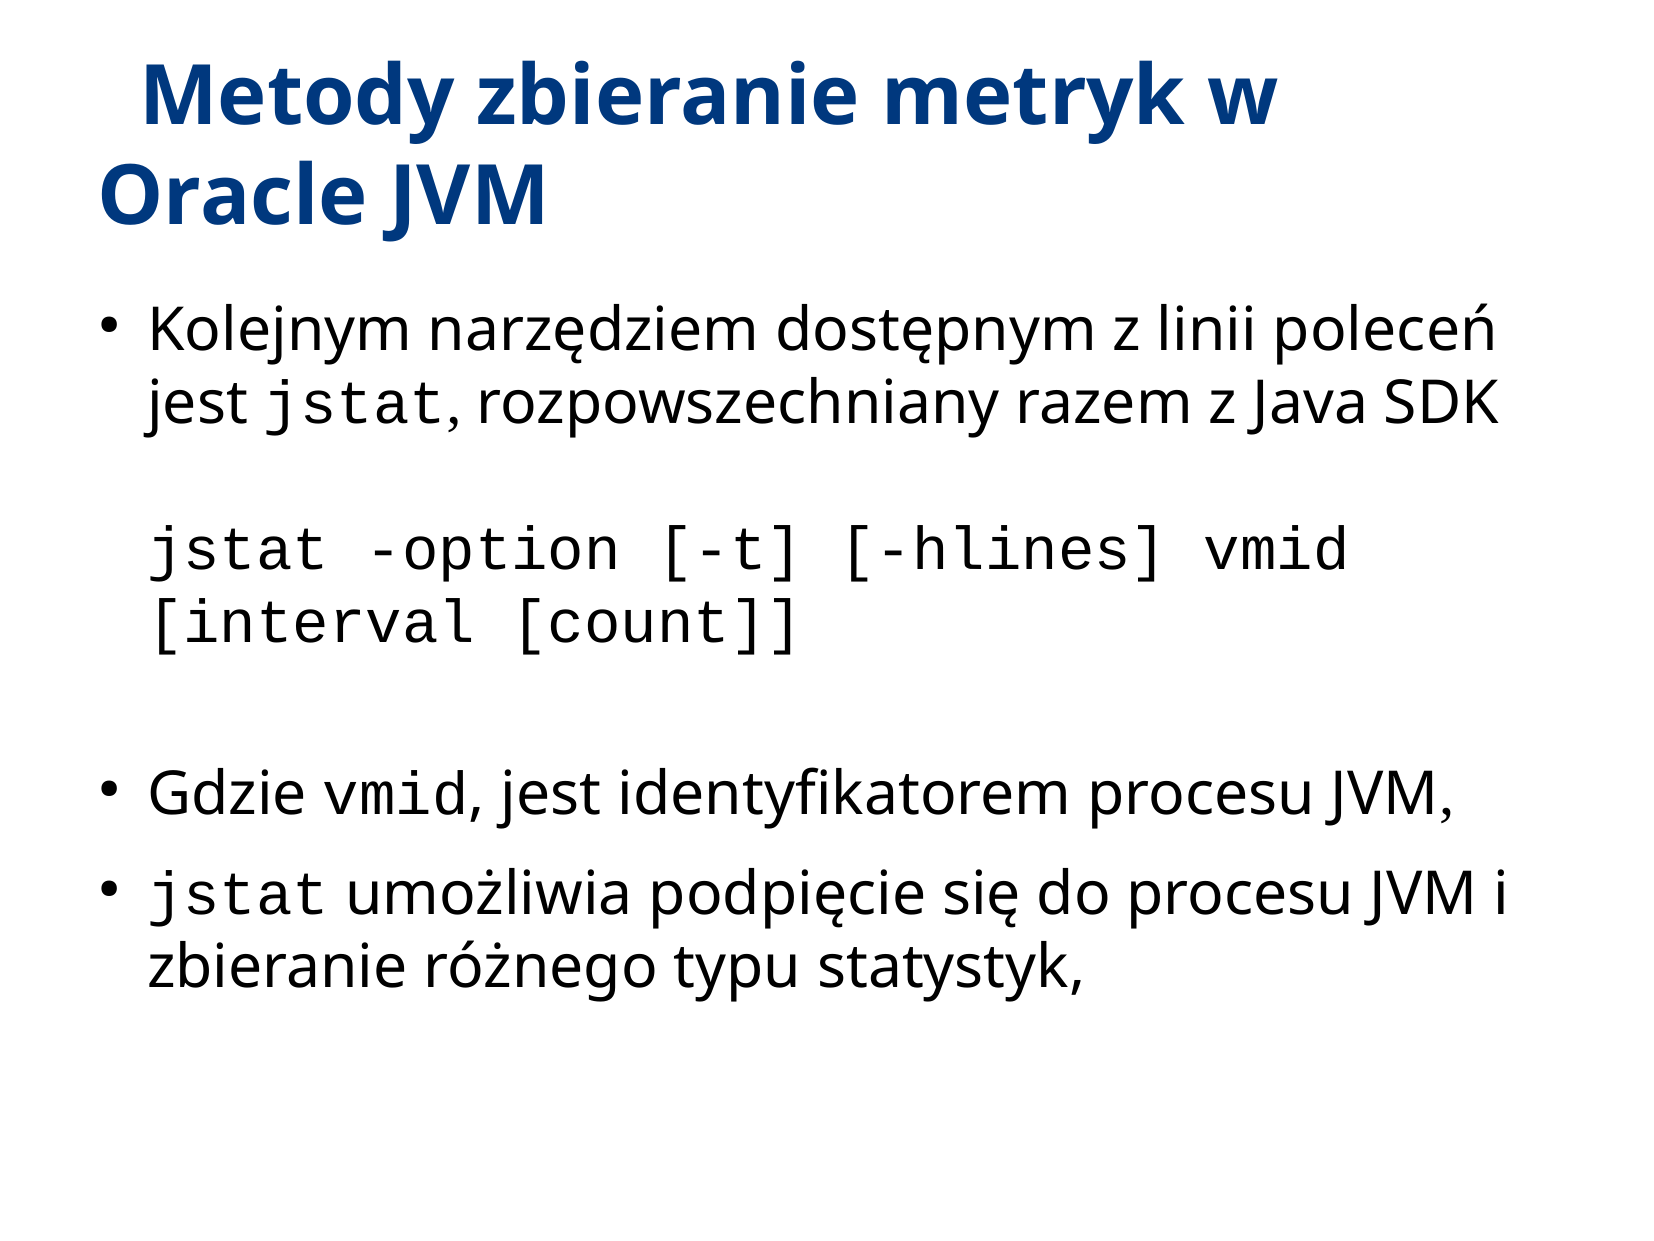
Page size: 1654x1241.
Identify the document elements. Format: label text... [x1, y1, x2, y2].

list Kolejnym narzędziem dostępnym z linii poleceń jest jstat, rozpowszechniany razem z Java SDK jstat -option [-t] [-hlines] vmid [interval [count]] Gdzie vmid, jest identyfikatorem procesu JVM, jstat umożliwia podpięcie się do procesu JVM i zbieranie różnego typu statystyk, [82, 290, 1571, 1010]
title Metody zbieranie metryk w Oracle JVM [82, 49, 1571, 257]
